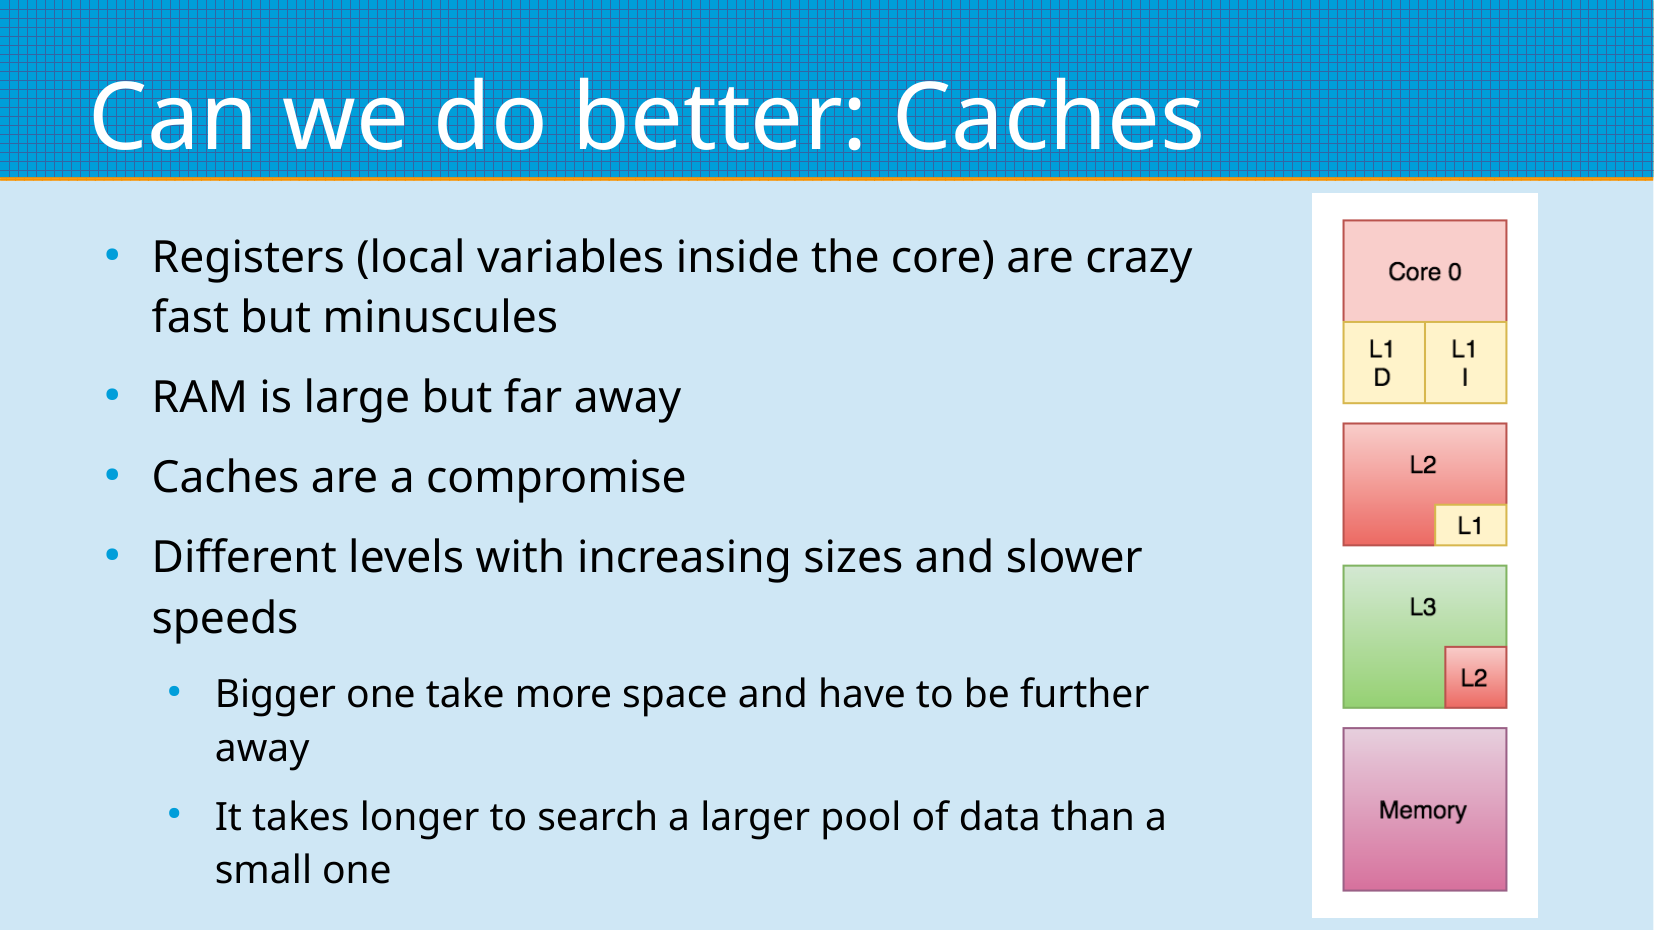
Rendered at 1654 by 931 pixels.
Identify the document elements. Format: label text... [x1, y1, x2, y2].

picture [1312, 193, 1538, 918]
title Can we do better: Caches [88, 14, 1565, 178]
list Registers (local variables inside the core) are crazy fast but minuscules RAM is large but far away Caches are a compromise Different levels with increasing sizes and slower speeds Bigger one take more space and have to be further away It takes longer to search a larger pool of data than a small one [88, 225, 1238, 901]
